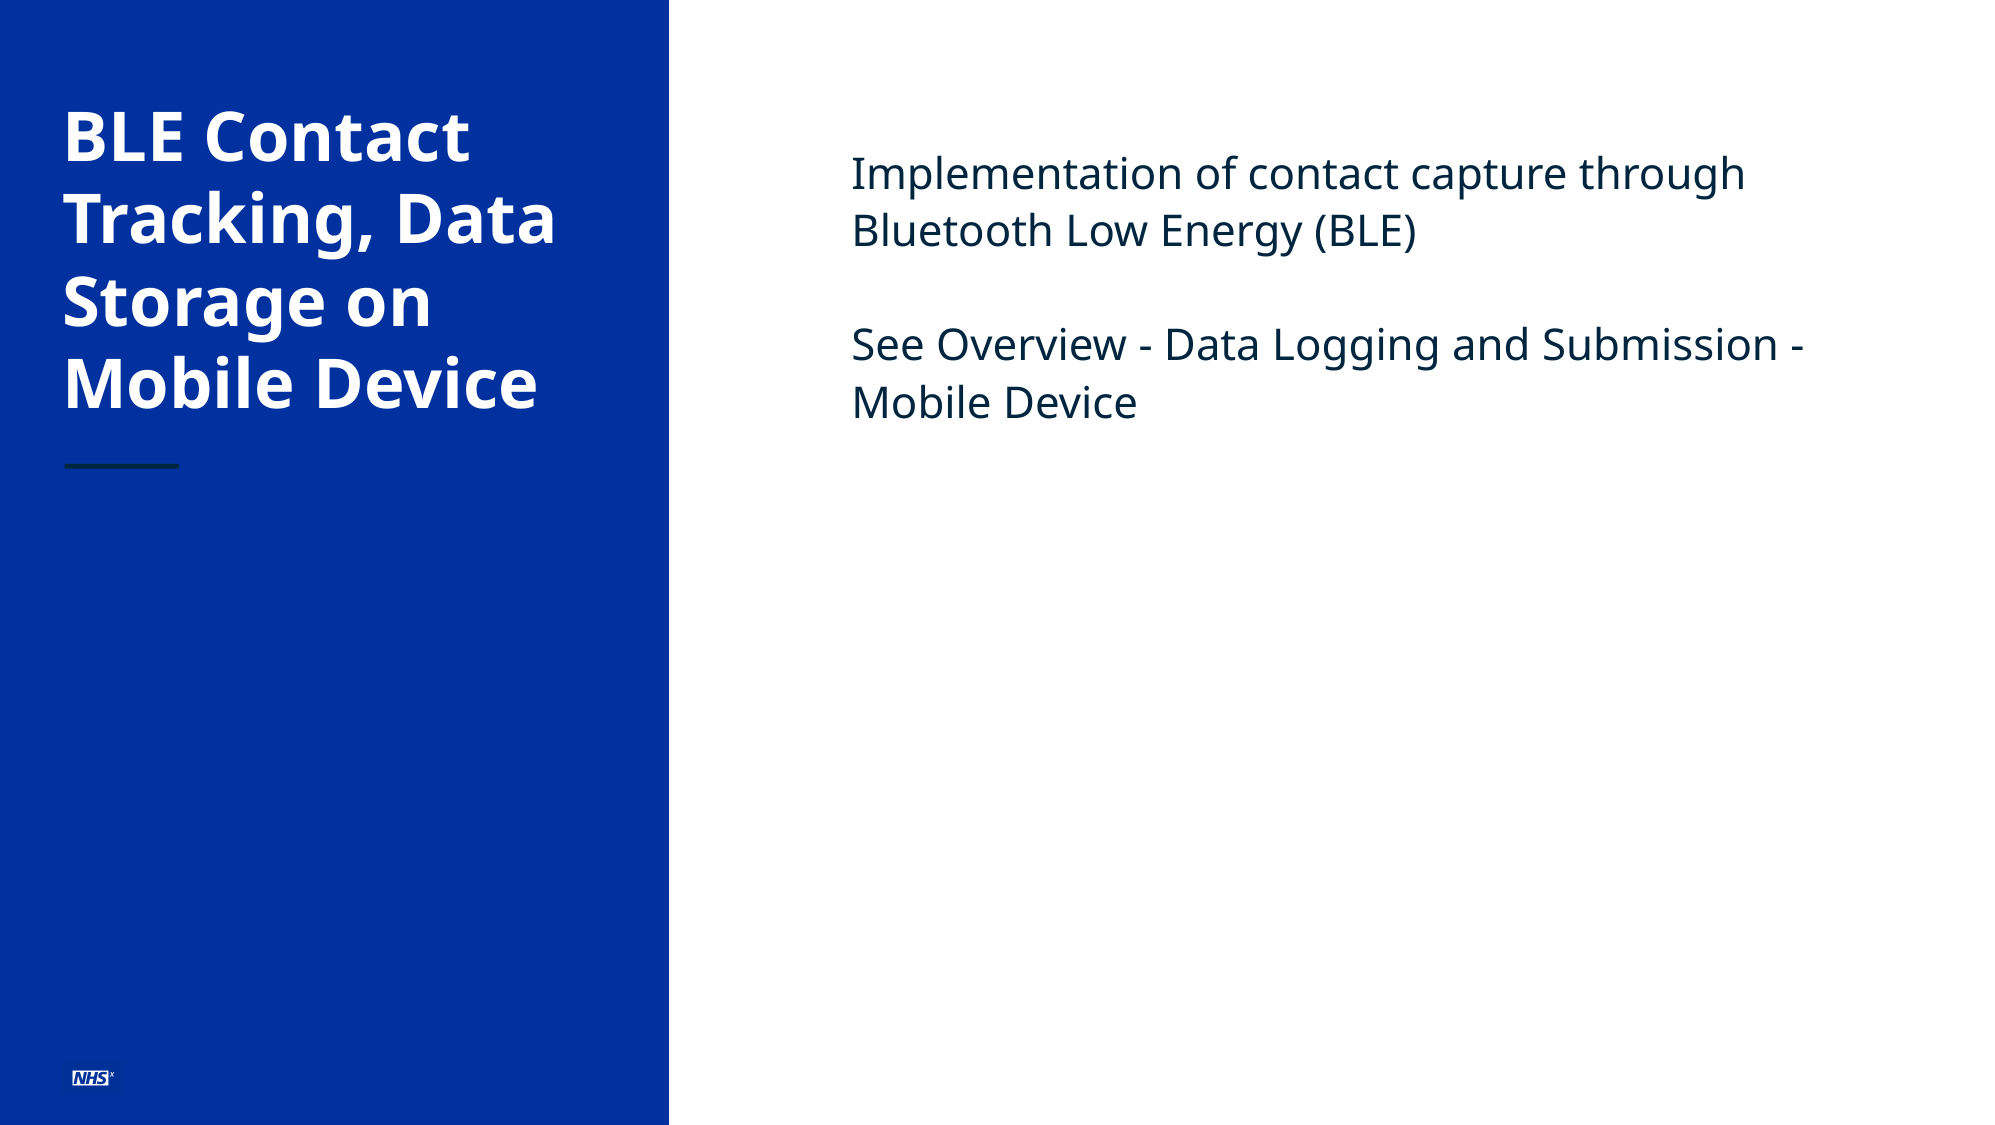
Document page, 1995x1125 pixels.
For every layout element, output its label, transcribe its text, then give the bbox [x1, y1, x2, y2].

picture [62, 1061, 125, 1095]
title BLE Contact Tracking, Data Storage on Mobile Device [42, 120, 643, 443]
list Implementation of contact capture through Bluetooth Low Energy (BLE) See Overview - Data Logging and Submission - Mobile Device [831, 120, 1933, 1022]
